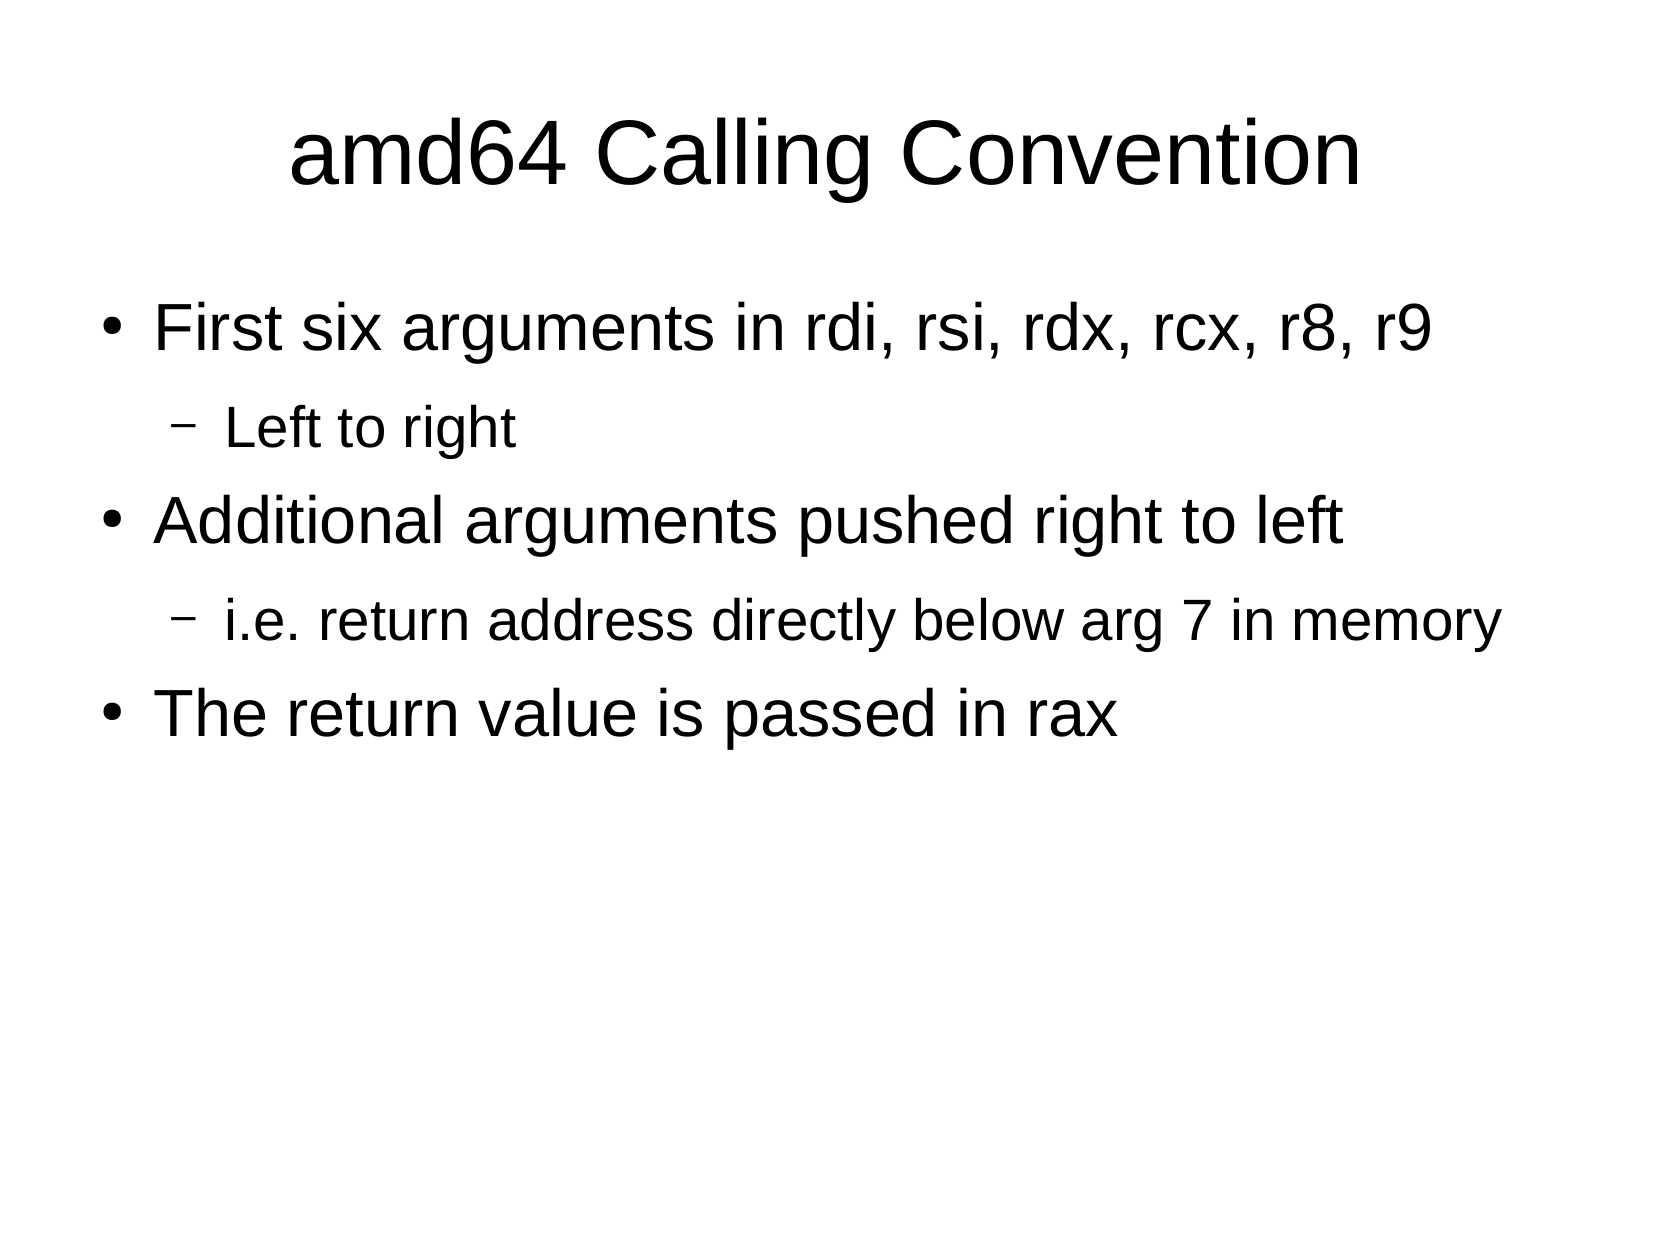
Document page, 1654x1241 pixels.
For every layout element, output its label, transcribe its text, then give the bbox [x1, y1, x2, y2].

list First six arguments in rdi, rsi, rdx, rcx, r8, r9 Left to right Additional arguments pushed right to left i.e. return address directly below arg 7 in memory The return value is passed in rax [82, 290, 1538, 1010]
title amd64 Calling Convention [82, 49, 1571, 257]
